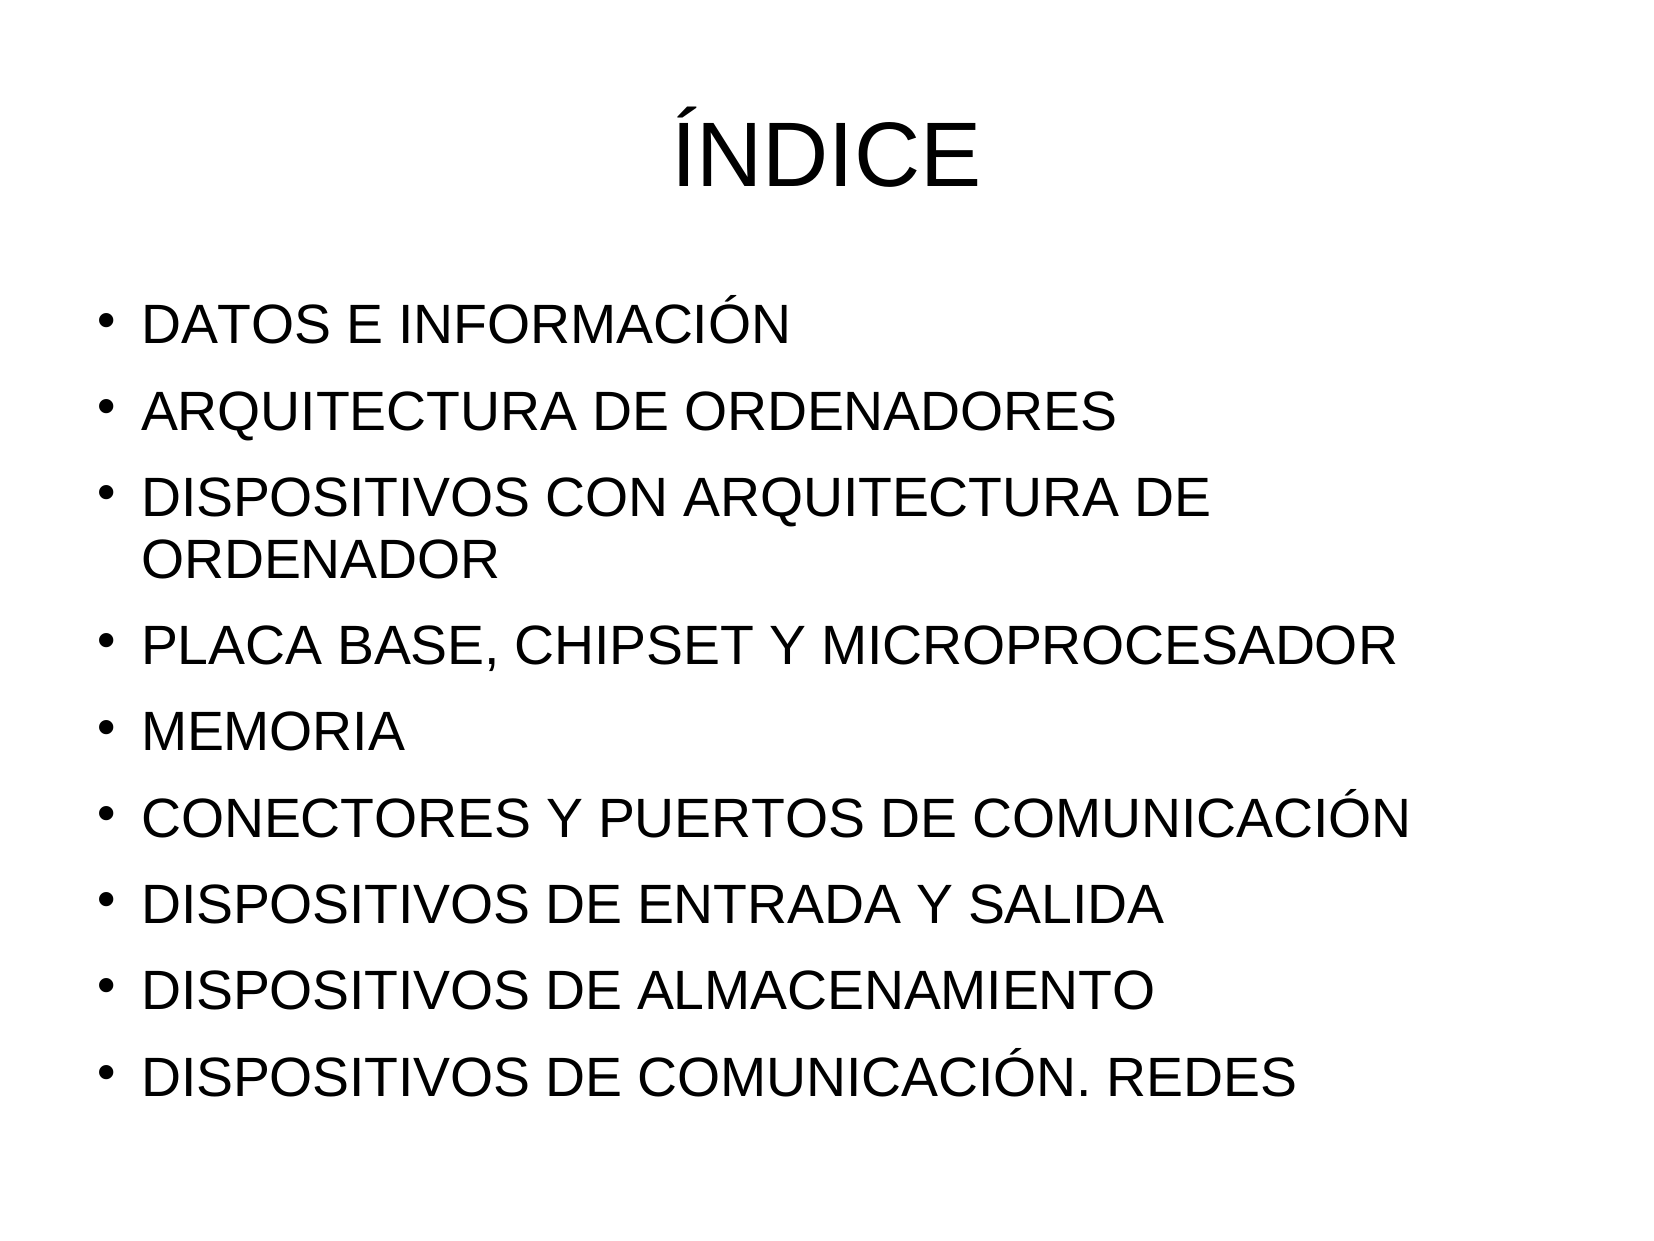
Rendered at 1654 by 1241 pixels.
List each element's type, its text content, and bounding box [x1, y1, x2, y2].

list DATOS E INFORMACIÓN ARQUITECTURA DE ORDENADORES DISPOSITIVOS CON ARQUITECTURA DE ORDENADOR PLACA BASE, CHIPSET Y MICROPROCESADOR MEMORIA CONECTORES Y PUERTOS DE COMUNICACIÓN DISPOSITIVOS DE ENTRADA Y SALIDA DISPOSITIVOS DE ALMACENAMIENTO DISPOSITIVOS DE COMUNICACIÓN. REDES [82, 290, 1571, 1109]
title ÍNDICE [82, 49, 1571, 257]
